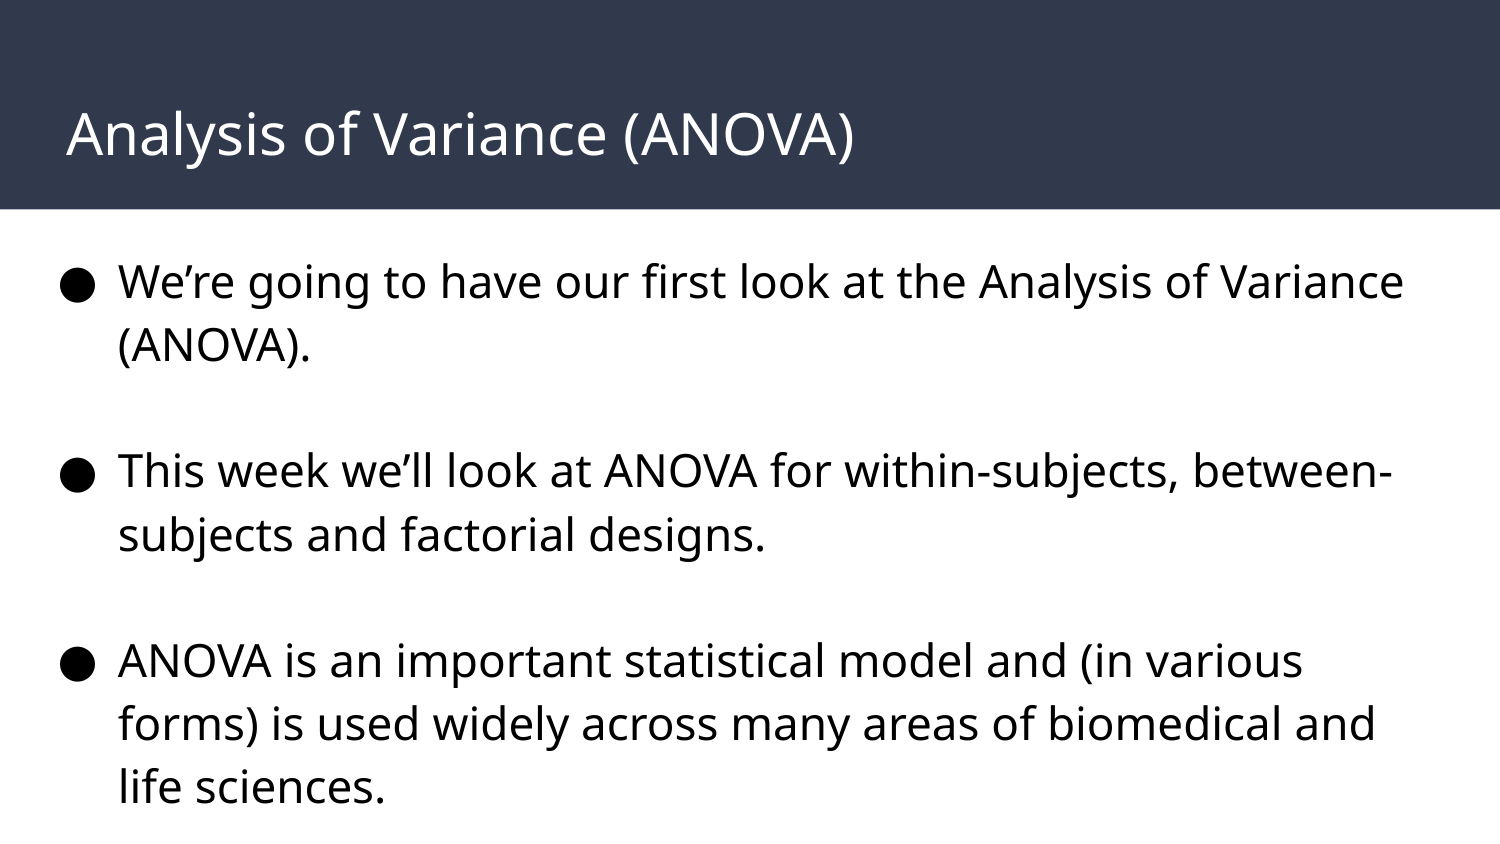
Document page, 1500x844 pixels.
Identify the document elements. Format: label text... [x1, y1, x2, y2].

text_box We’re going to have our first look at the Analysis of Variance (ANOVA). This week we’ll look at ANOVA for within-subjects, between-subjects and factorial designs. ANOVA is an important statistical model and (in various forms) is used widely across many areas of biomedical and life sciences. [27, 229, 1455, 810]
title Analysis of Variance (ANOVA) [51, 82, 1449, 185]
